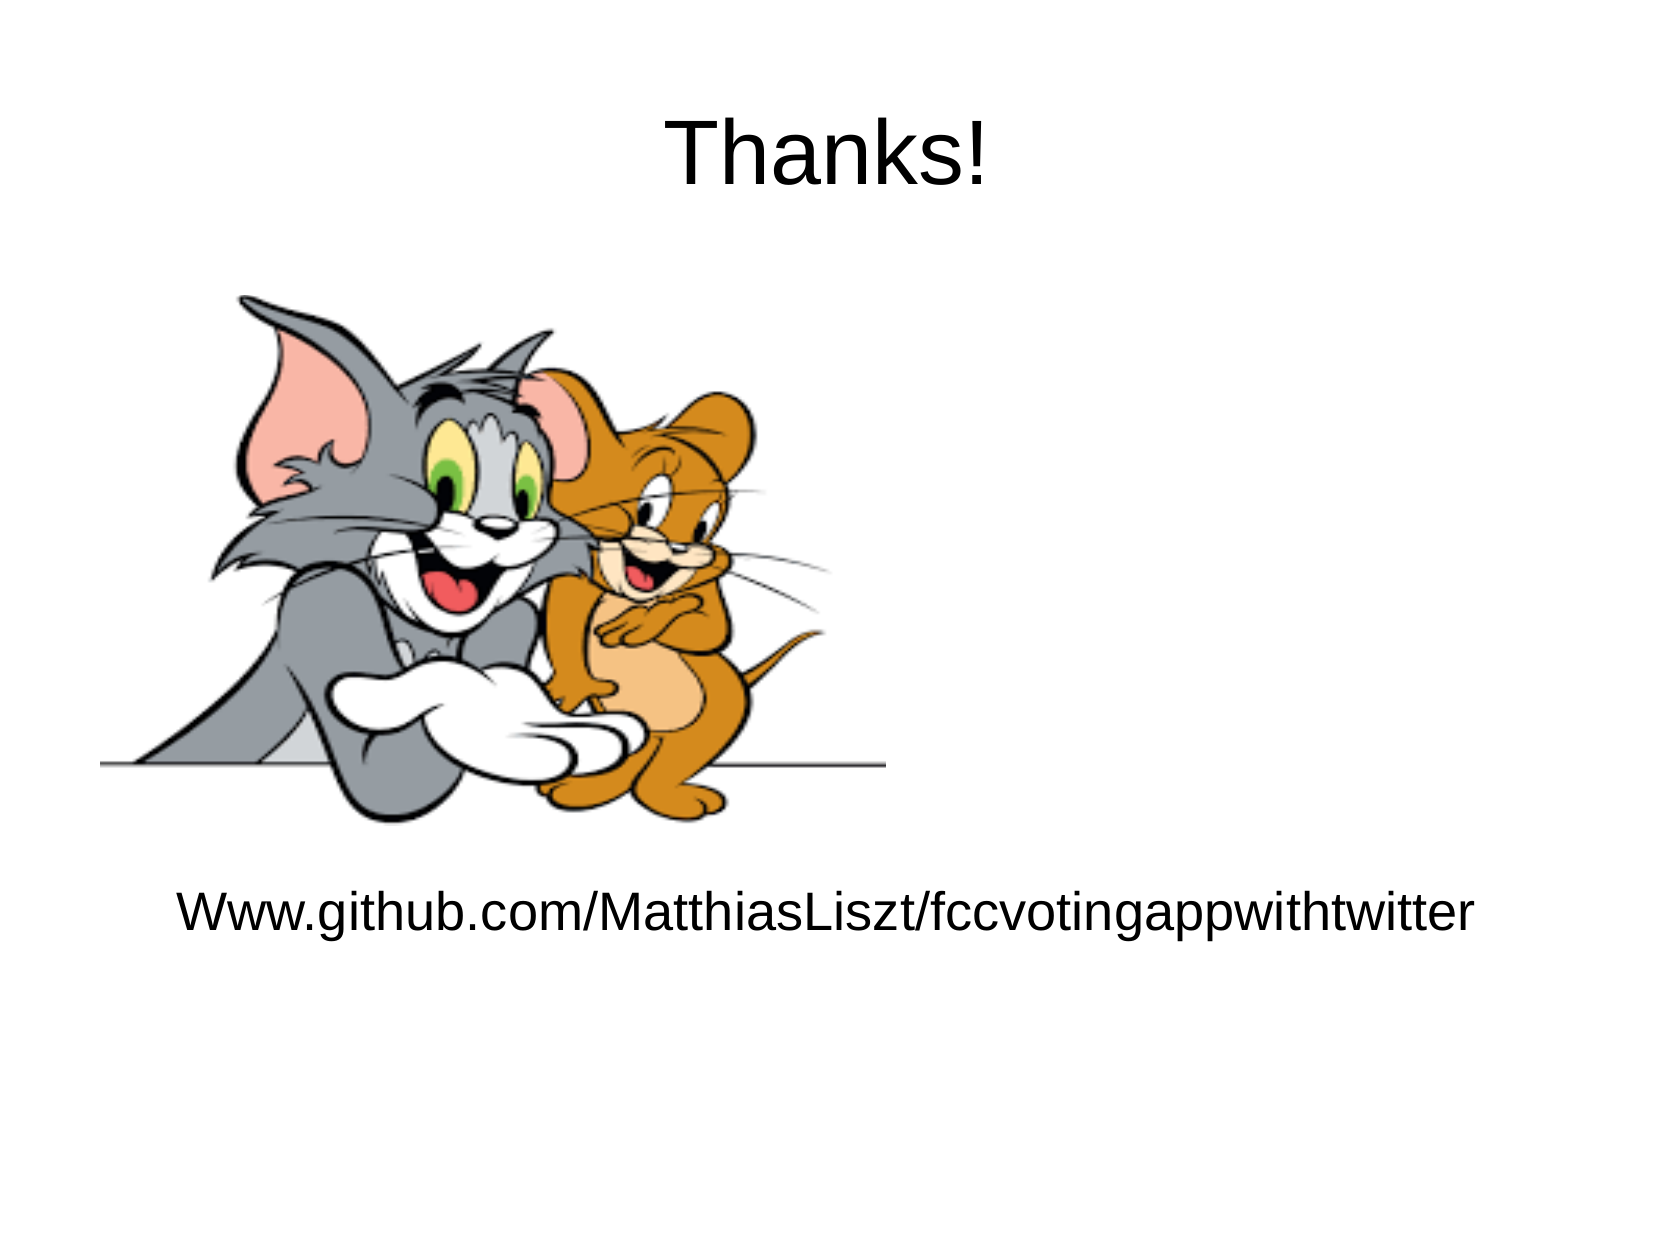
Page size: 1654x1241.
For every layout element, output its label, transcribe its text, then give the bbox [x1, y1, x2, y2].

subtitle Www.github.com/MatthiasLiszt/fccvotingappwithtwitter [82, 290, 1571, 1010]
title Thanks! [82, 49, 1571, 257]
